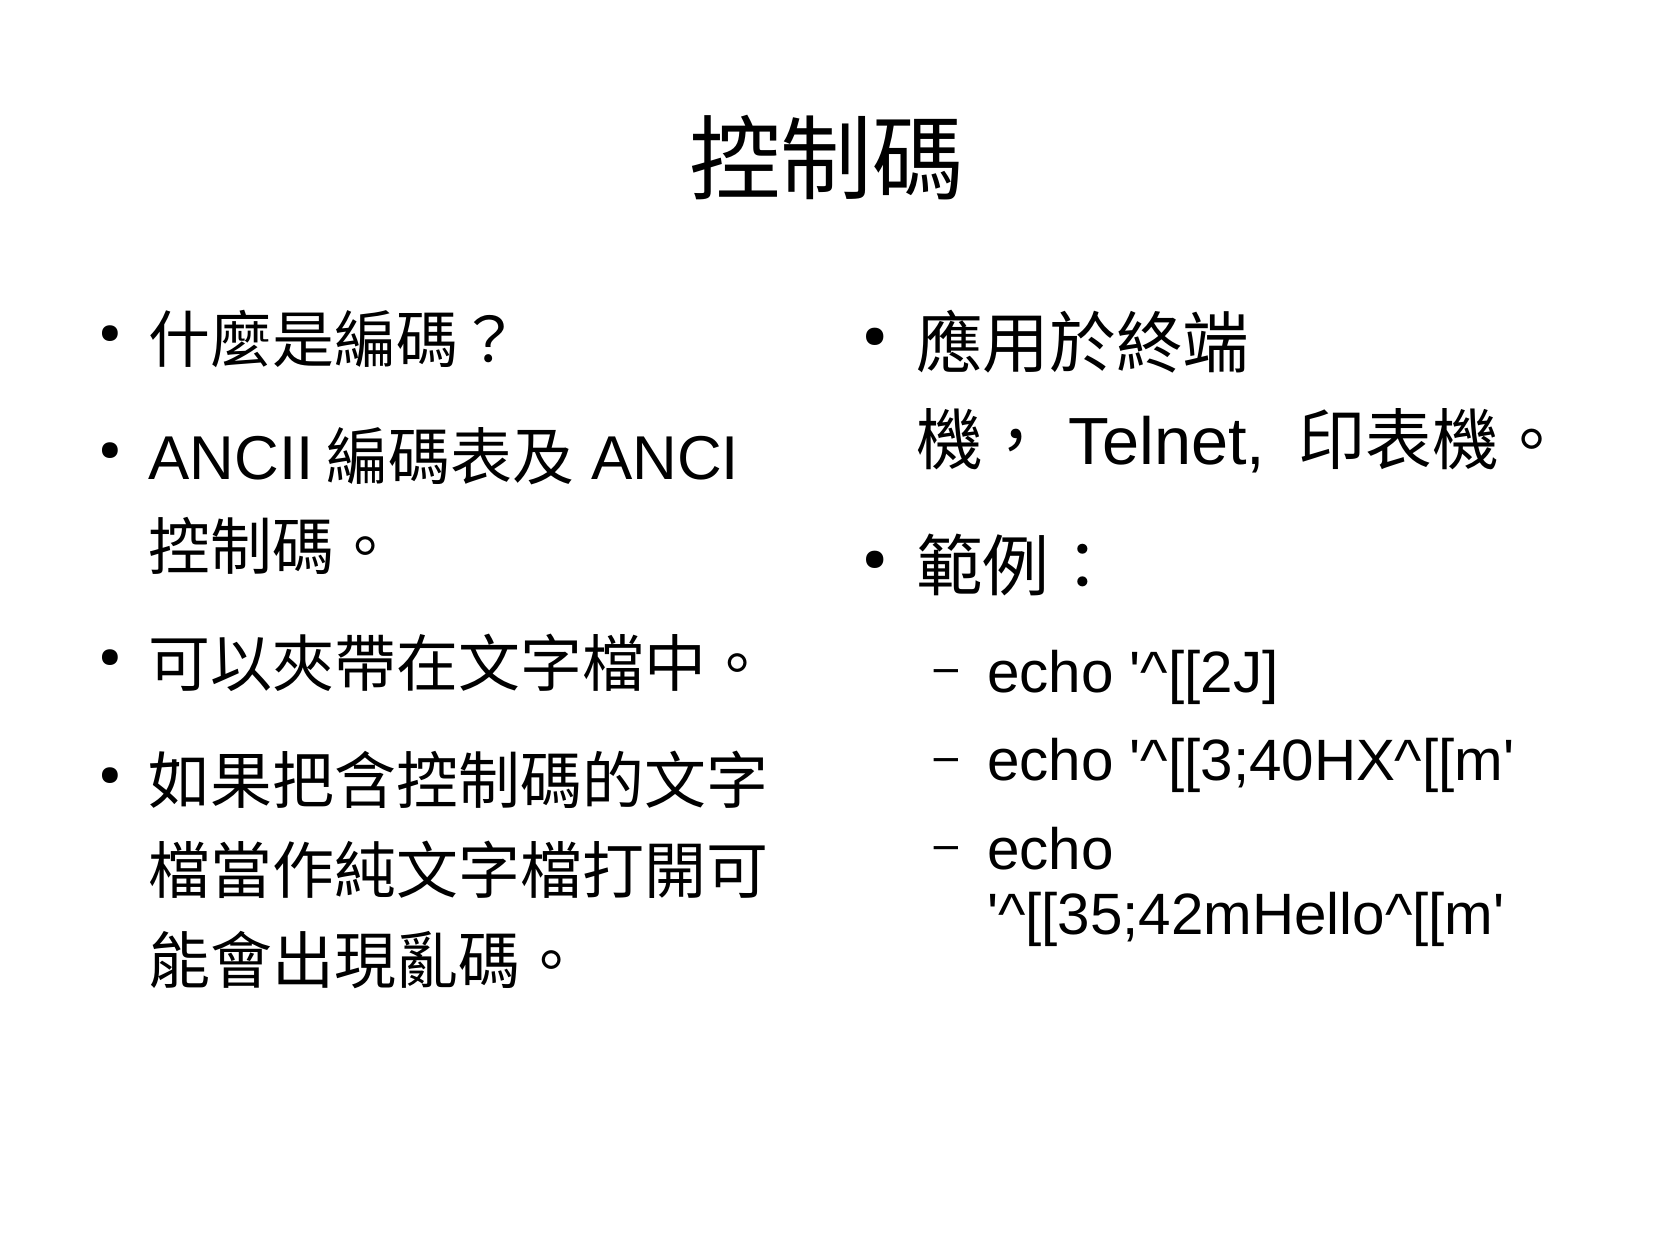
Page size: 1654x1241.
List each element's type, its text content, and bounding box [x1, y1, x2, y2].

title 控制碼 [82, 49, 1571, 257]
list 什麼是編碼？ ANCII編碼表及ANCI控制碼。 可以夾帶在文字檔中。 如果把含控制碼的文字檔當作純文字檔打開可能會出現亂碼。 [82, 290, 809, 1010]
list 應用於終端機，Telnet, 印表機。 範例： echo '^[[2J] echo '^[[3;40HX^[[m' echo '^[[35;42mHello^[[m' [845, 290, 1572, 1010]
